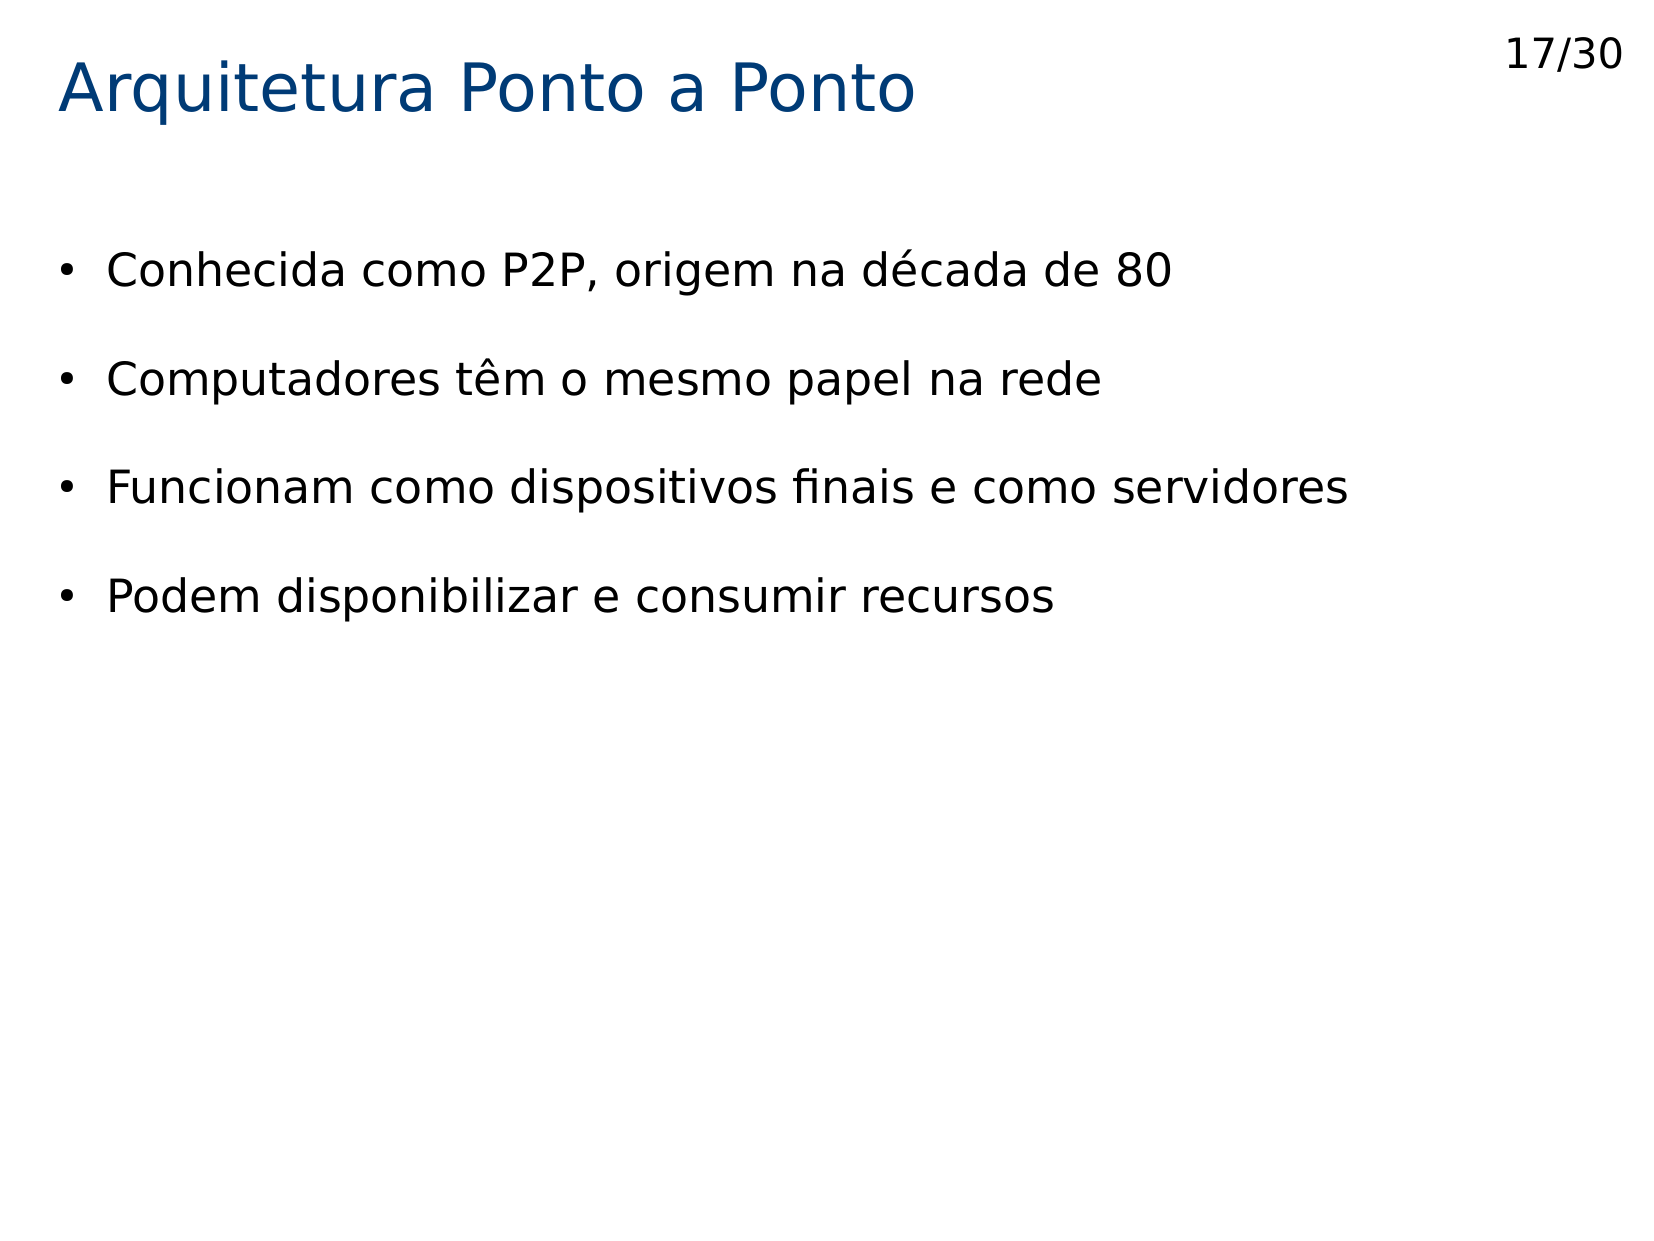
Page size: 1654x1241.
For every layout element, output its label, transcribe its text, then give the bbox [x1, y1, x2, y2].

title Arquitetura Ponto a Ponto [59, 29, 1506, 148]
list Conhecida como P2P, origem na década de 80 Computadores têm o mesmo papel na rede Funcionam como dispositivos finais e como servidores Podem disponibilizar e consumir recursos [59, 236, 1595, 1211]
